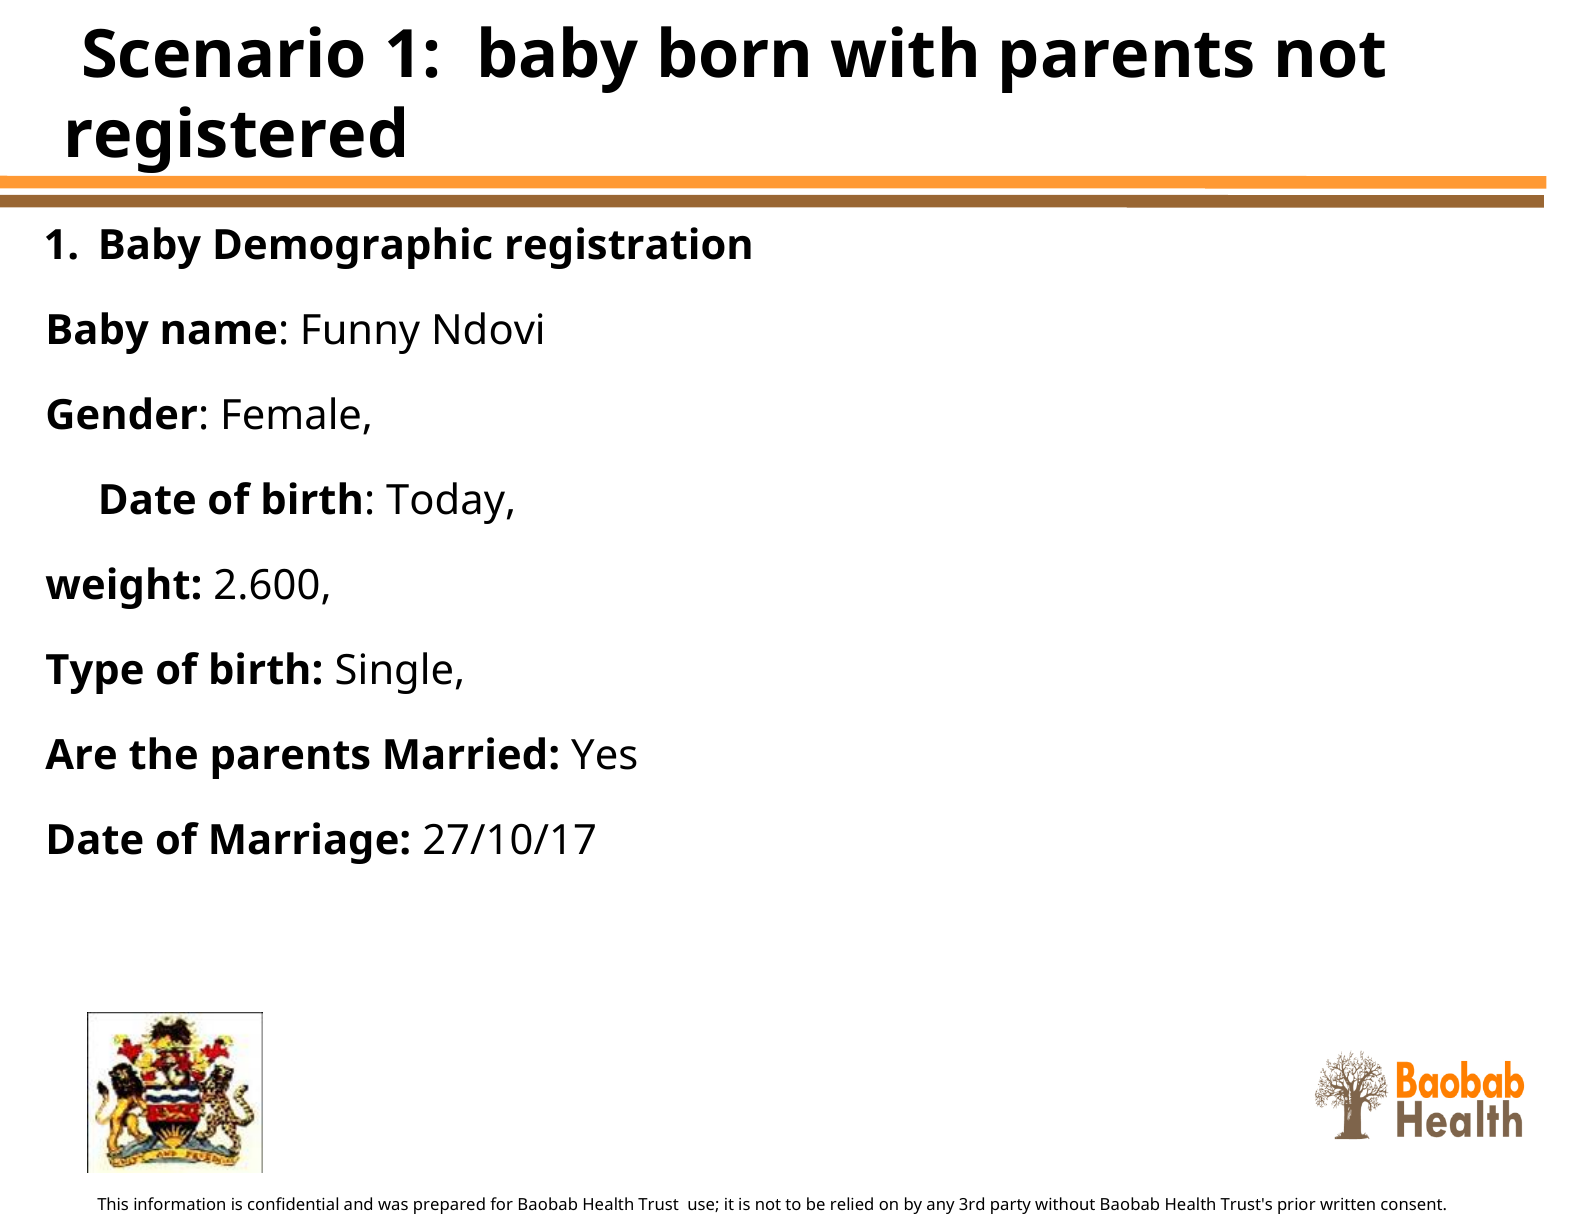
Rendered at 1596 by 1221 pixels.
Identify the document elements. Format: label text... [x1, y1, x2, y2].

picture [87, 1161, 263, 1173]
text_box Scenario 1: baby born with parents not registered [48, 43, 1579, 139]
picture [1500, 1050, 1525, 1150]
text_box Baby Demographic registration Baby name: Funny Ndovi Gender: Female, Date of birth: Today, weight: 2.600, Type of birth: Single, Are the parents Married: Yes Date of Marriage: 27/10/17 [35, 200, 1500, 1161]
